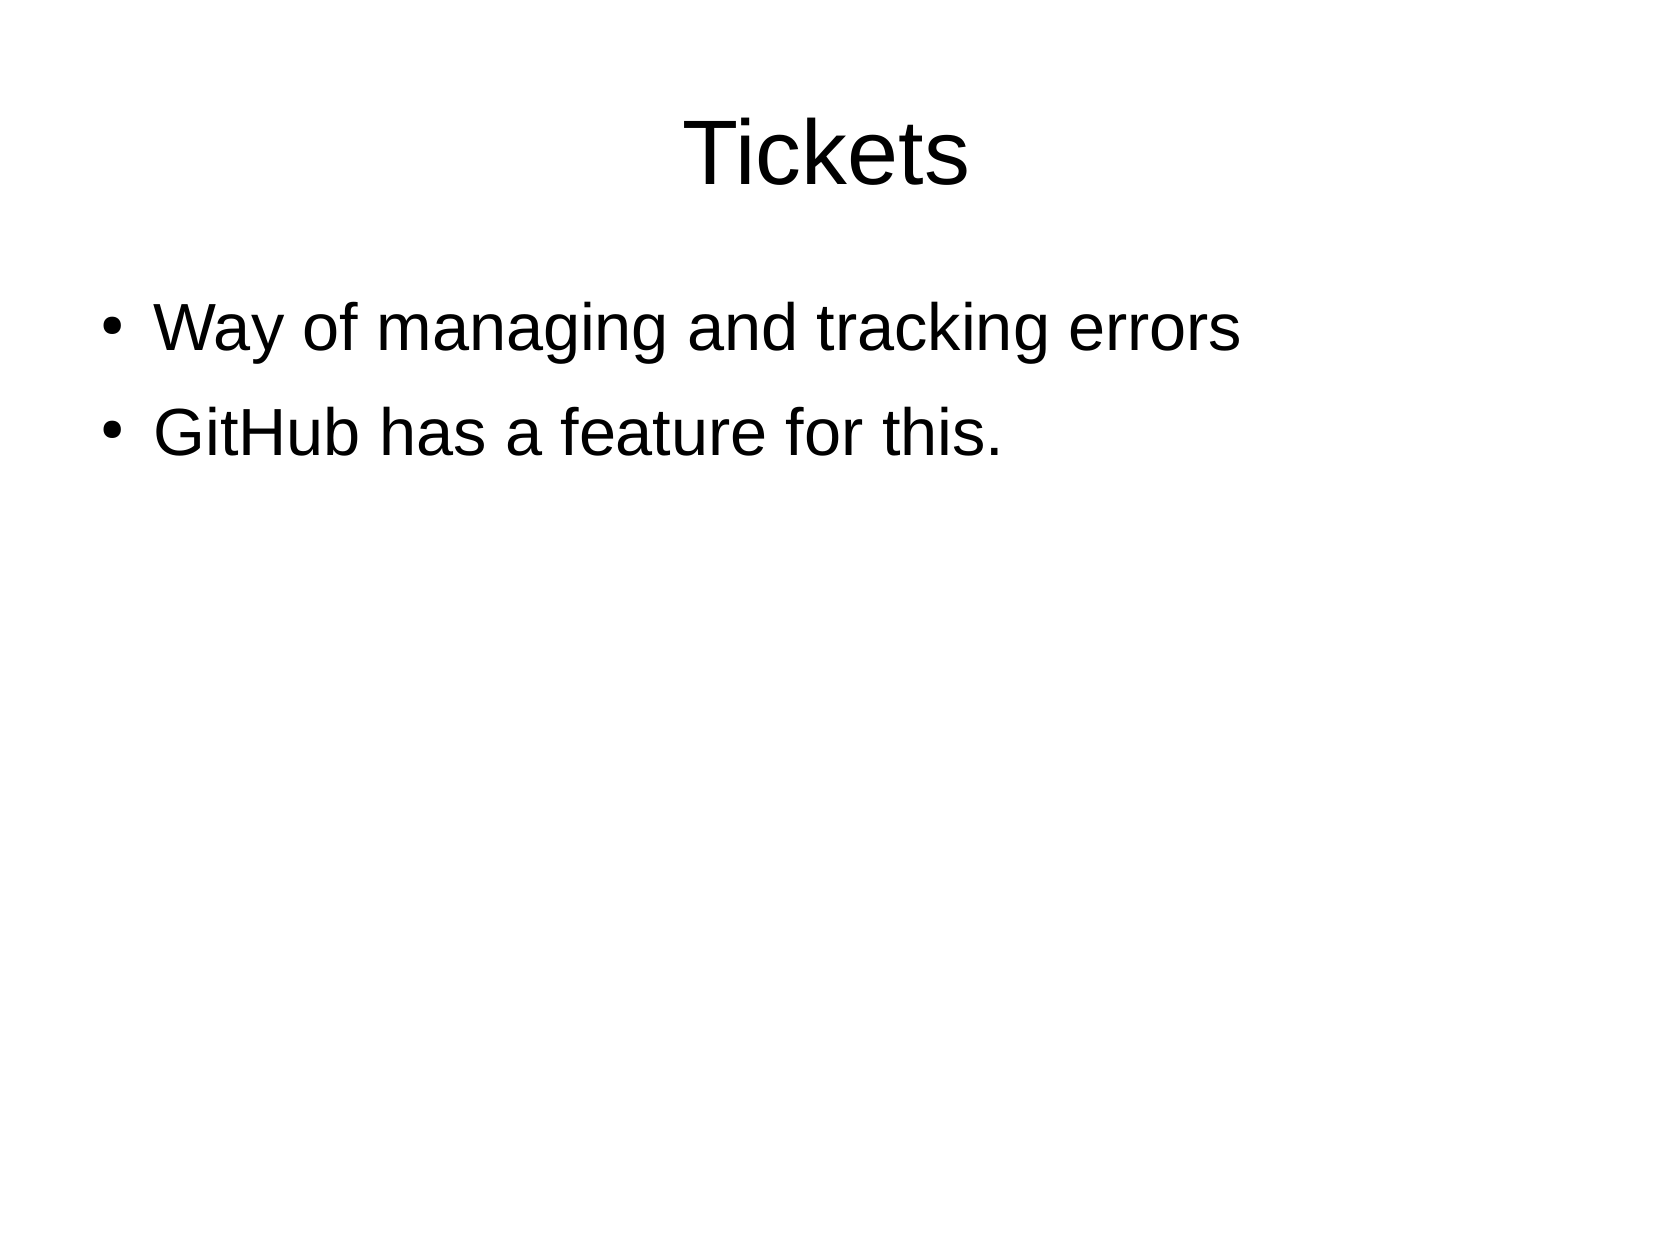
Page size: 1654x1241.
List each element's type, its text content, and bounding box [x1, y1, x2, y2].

list Way of managing and tracking errors GitHub has a feature for this. [82, 290, 1571, 1010]
title Tickets [82, 49, 1571, 257]
